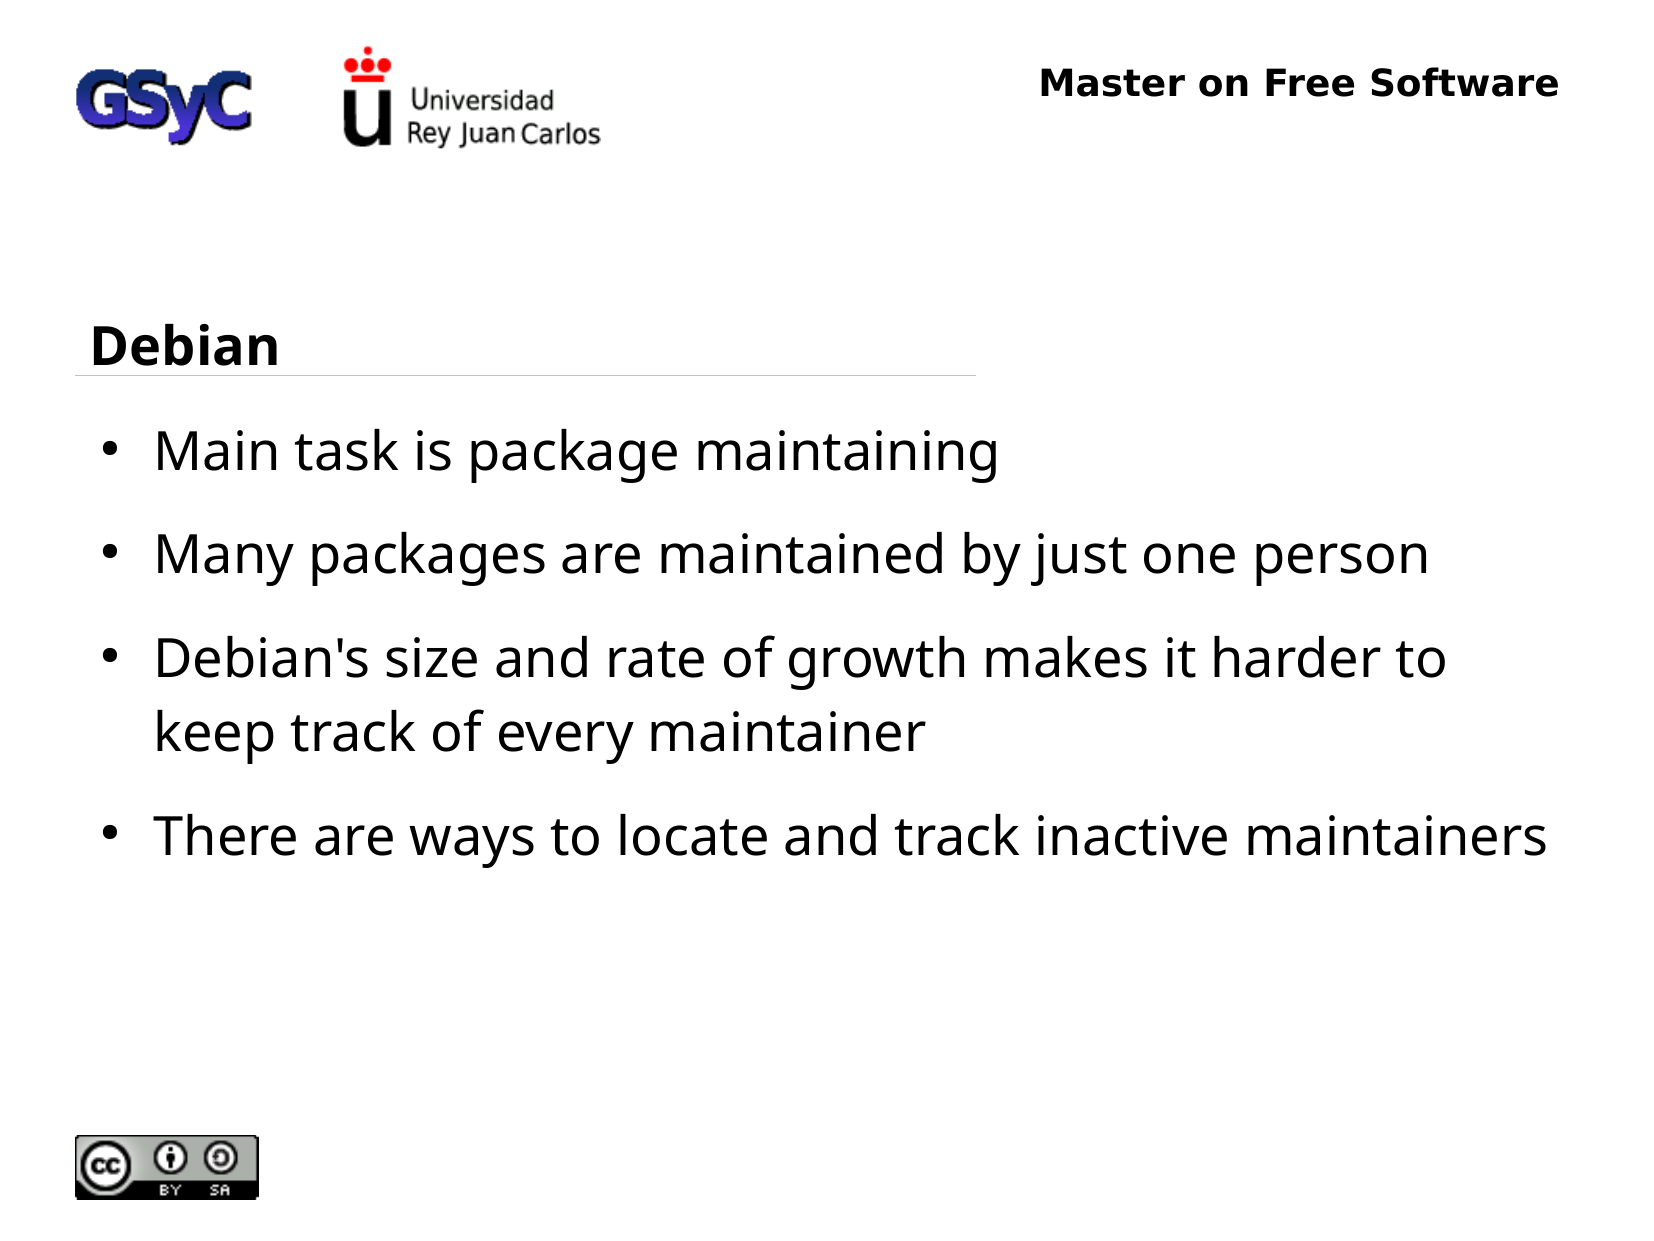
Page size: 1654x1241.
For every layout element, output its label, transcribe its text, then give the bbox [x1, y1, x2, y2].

picture [75, 46, 601, 150]
list Main task is package maintaining Many packages are maintained by just one person Debian's size and rate of growth makes it harder to keep track of every maintainer There are ways to locate and track inactive maintainers [82, 412, 1571, 1109]
picture [75, 1163, 259, 1200]
text_box [75, 412, 1576, 1163]
text_box Debian [75, 300, 1538, 381]
